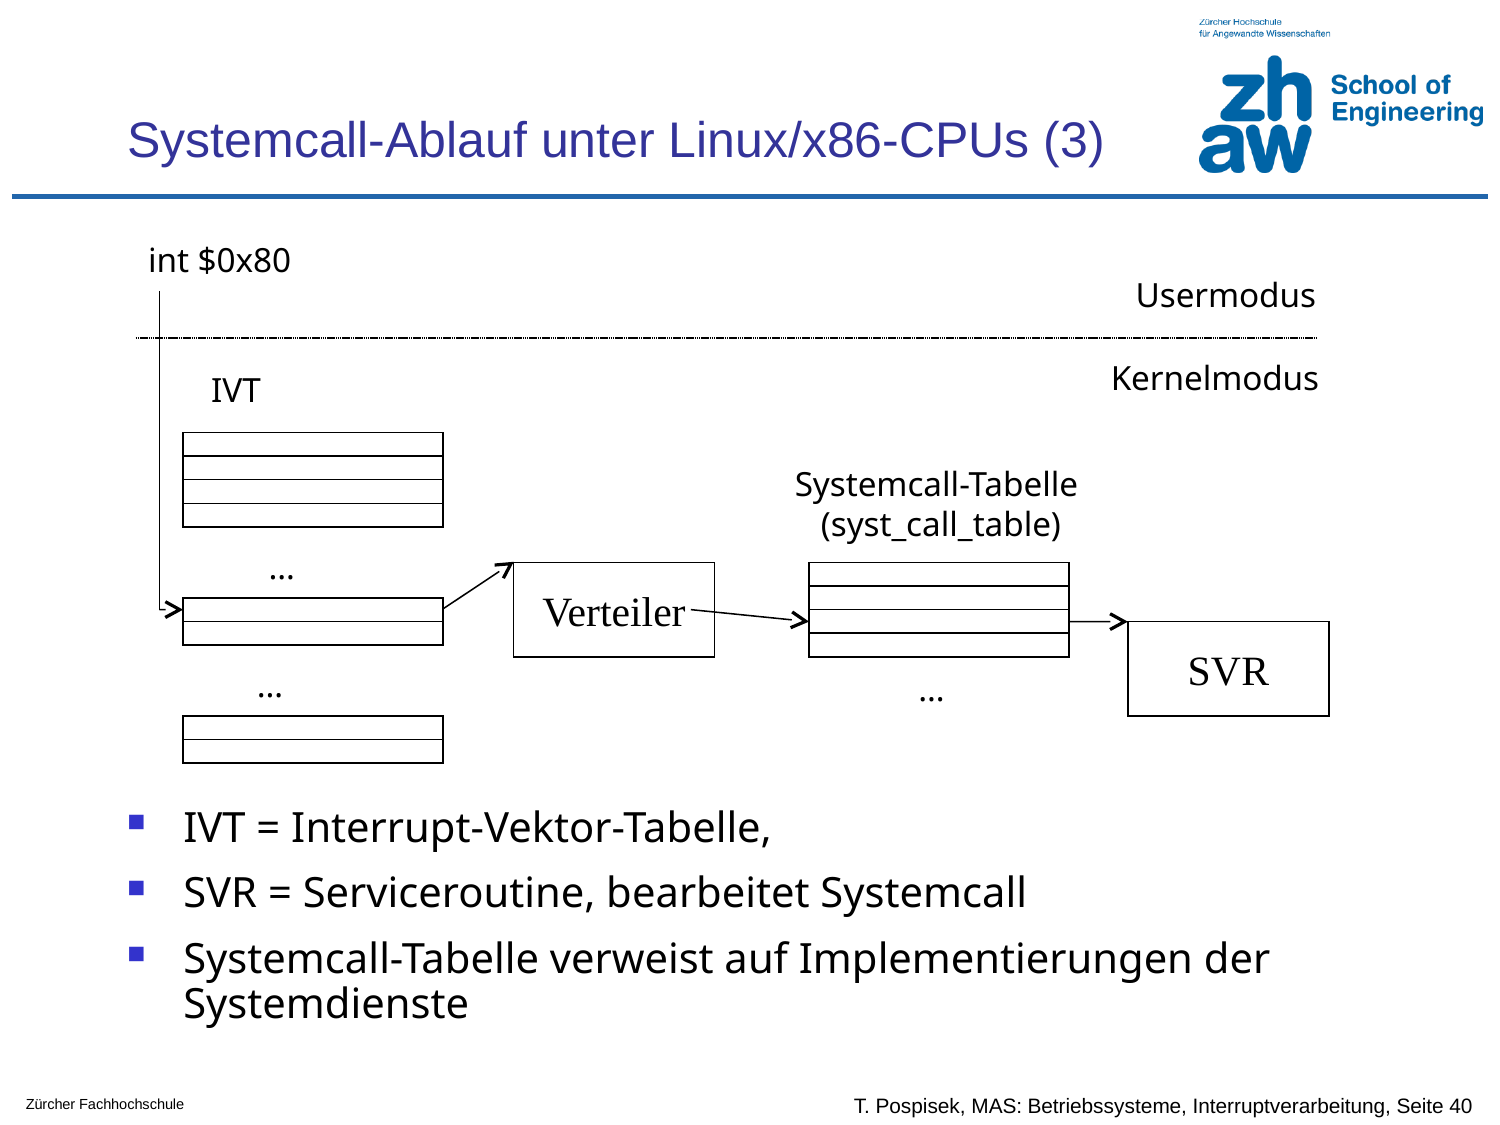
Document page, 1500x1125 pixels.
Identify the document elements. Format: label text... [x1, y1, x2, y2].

text_box [183, 432, 443, 528]
text_box IVT = Interrupt-Vektor-Tabelle, SVR = Serviceroutine, bearbeitet Systemcall Systemcall-Tabelle verweist auf Implementierungen der Systemdienste [112, 798, 1388, 949]
text_box Kernelmodus [1096, 349, 1335, 405]
title Systemcall-Ablauf unter Linux/x86-CPUs (3) [112, 66, 1391, 175]
text_box … [253, 538, 325, 594]
text_box … [242, 656, 313, 712]
text_box IVT [196, 361, 276, 417]
text_box [183, 597, 443, 646]
text_box Systemcall-Tabelle (syst_call_table) [780, 456, 1103, 551]
text_box SVR [1127, 621, 1329, 717]
text_box [809, 562, 1069, 657]
text_box … [903, 660, 975, 716]
text_box Verteiler [513, 562, 715, 657]
picture [1199, 19, 1483, 173]
text_box [183, 716, 443, 764]
text_box Usermodus [1120, 267, 1332, 322]
text_box int $0x80 [133, 231, 307, 287]
